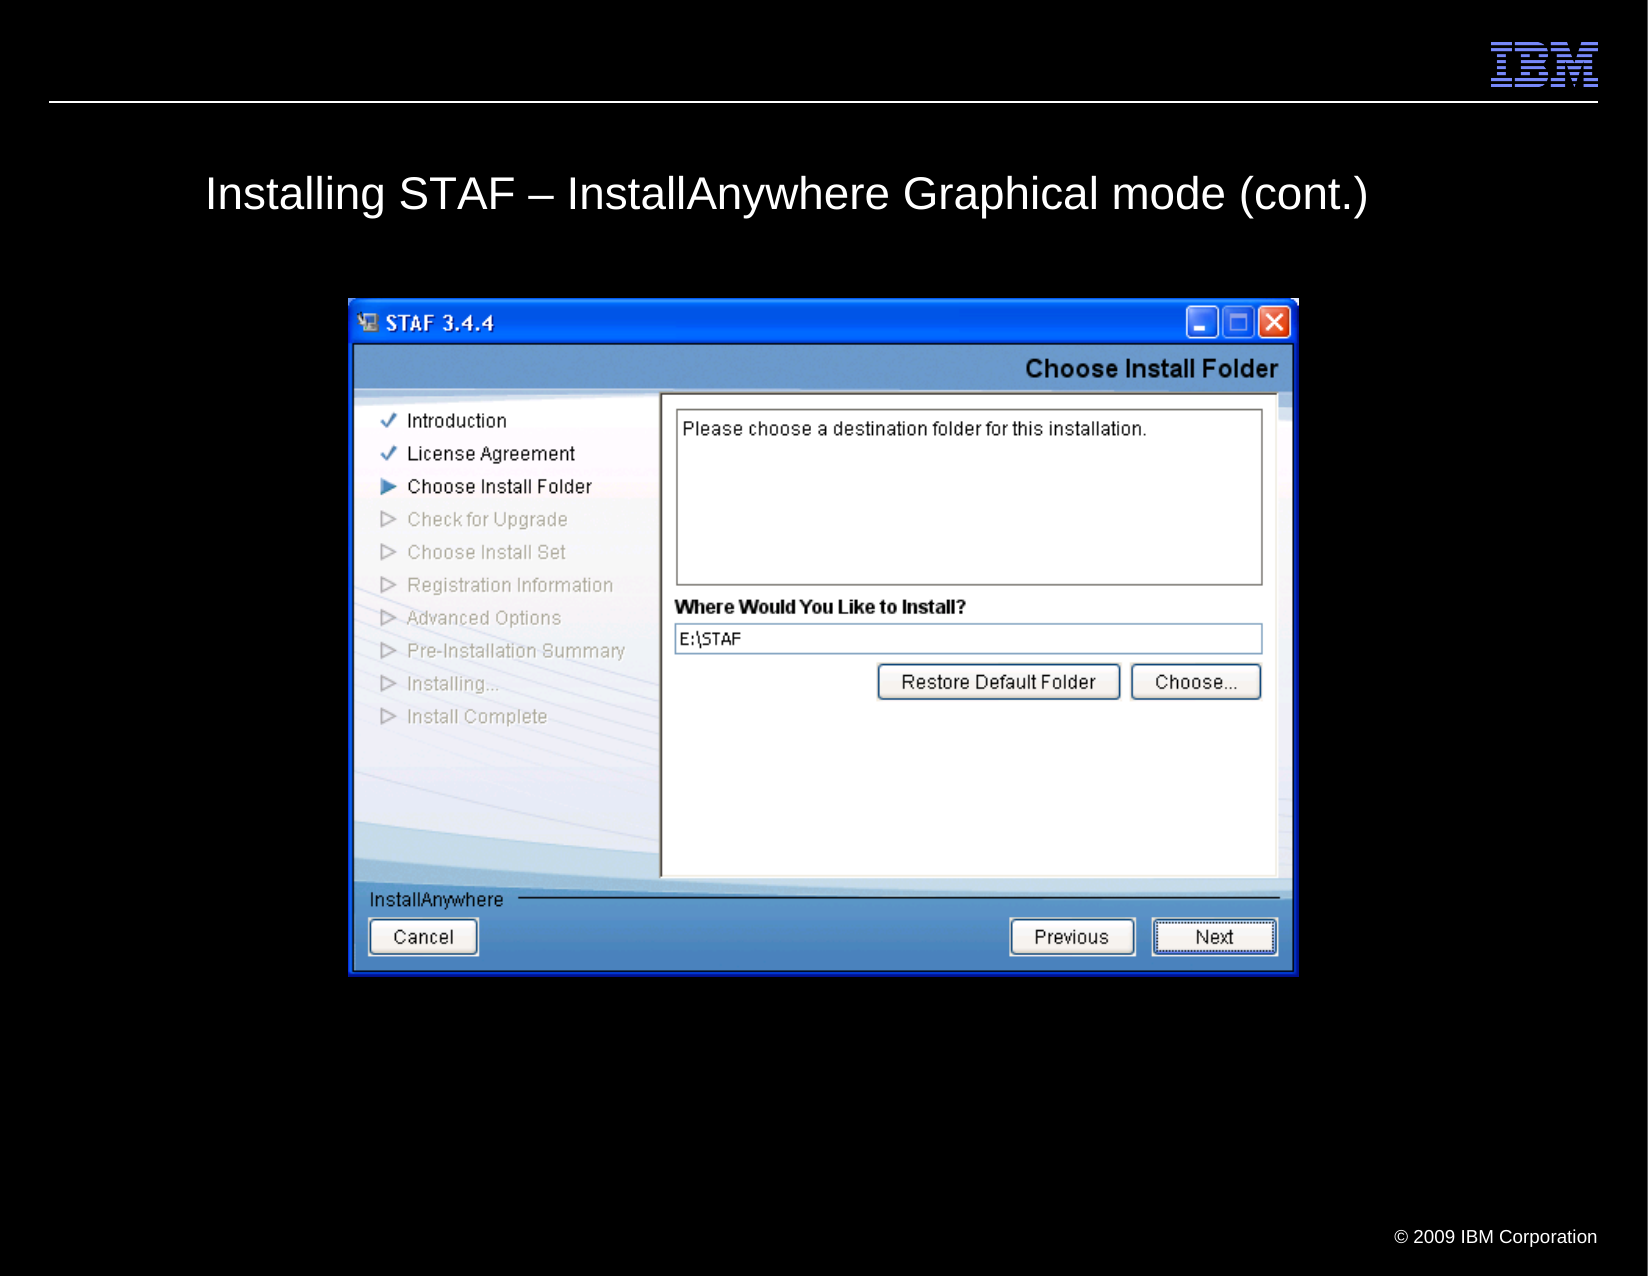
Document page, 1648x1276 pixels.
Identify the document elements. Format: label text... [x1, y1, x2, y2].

picture [348, 298, 1299, 977]
title Installing STAF – InstallAnywhere Graphical mode (cont.) [188, 161, 1648, 255]
picture [1491, 42, 1598, 87]
